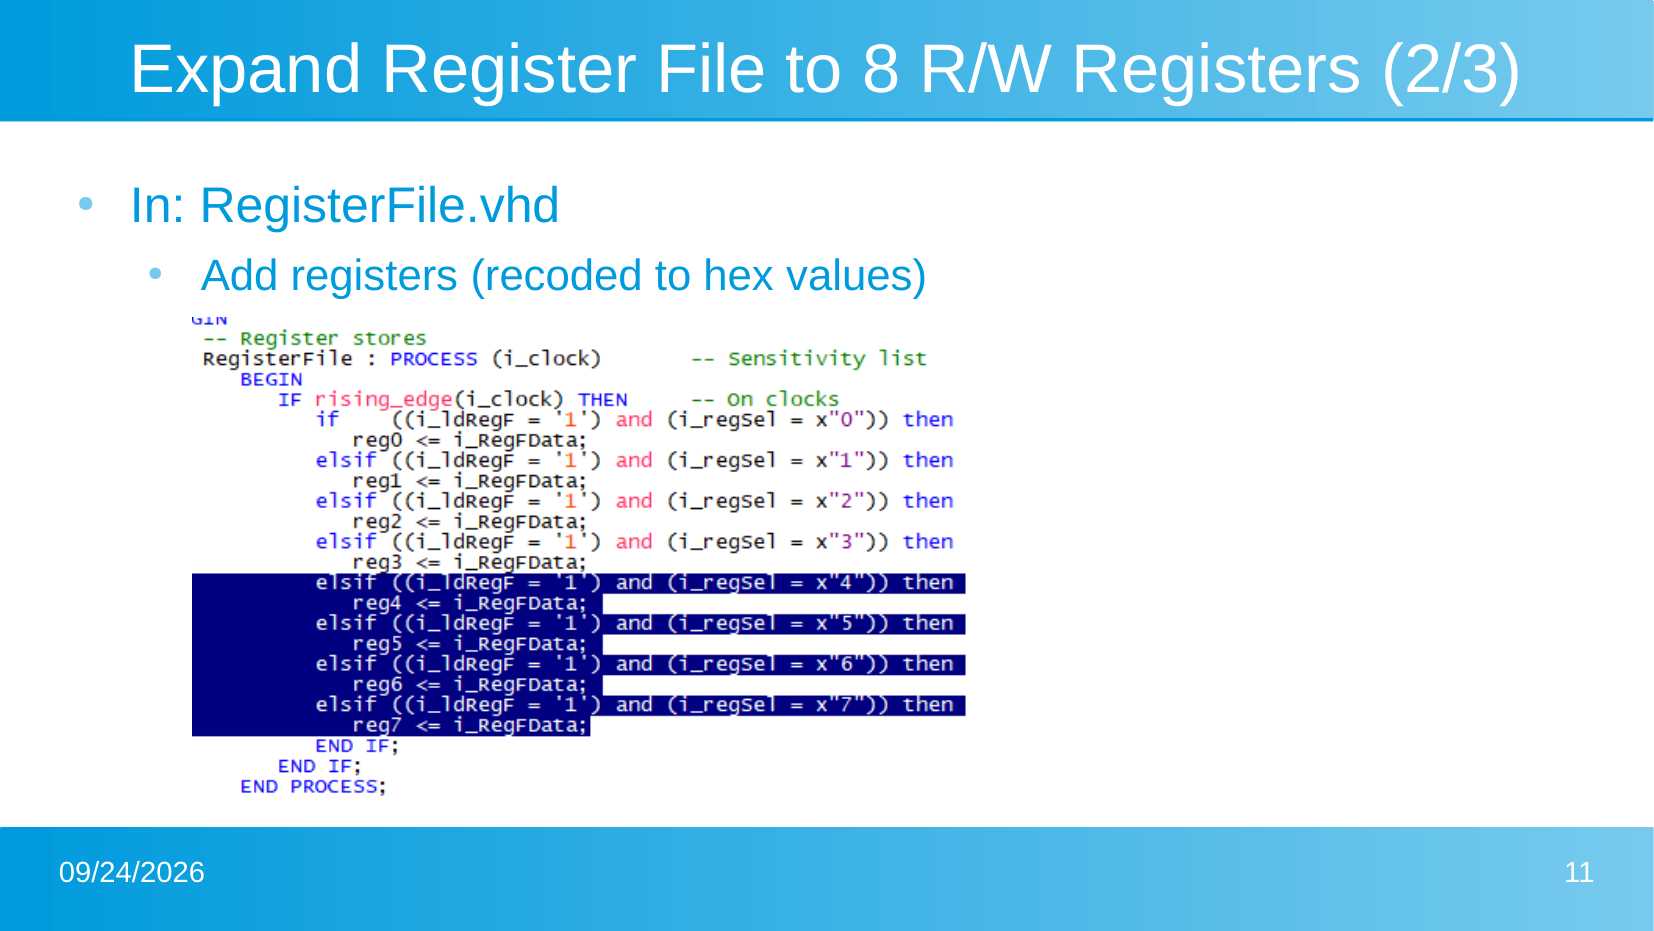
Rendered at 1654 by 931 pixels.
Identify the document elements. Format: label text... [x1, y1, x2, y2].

title Expand Register File to 8 R/W Registers (2/3) [59, 29, 1595, 108]
list In: RegisterFile.vhd Add registers (recoded to hex values) [59, 177, 1595, 338]
picture [192, 317, 983, 807]
